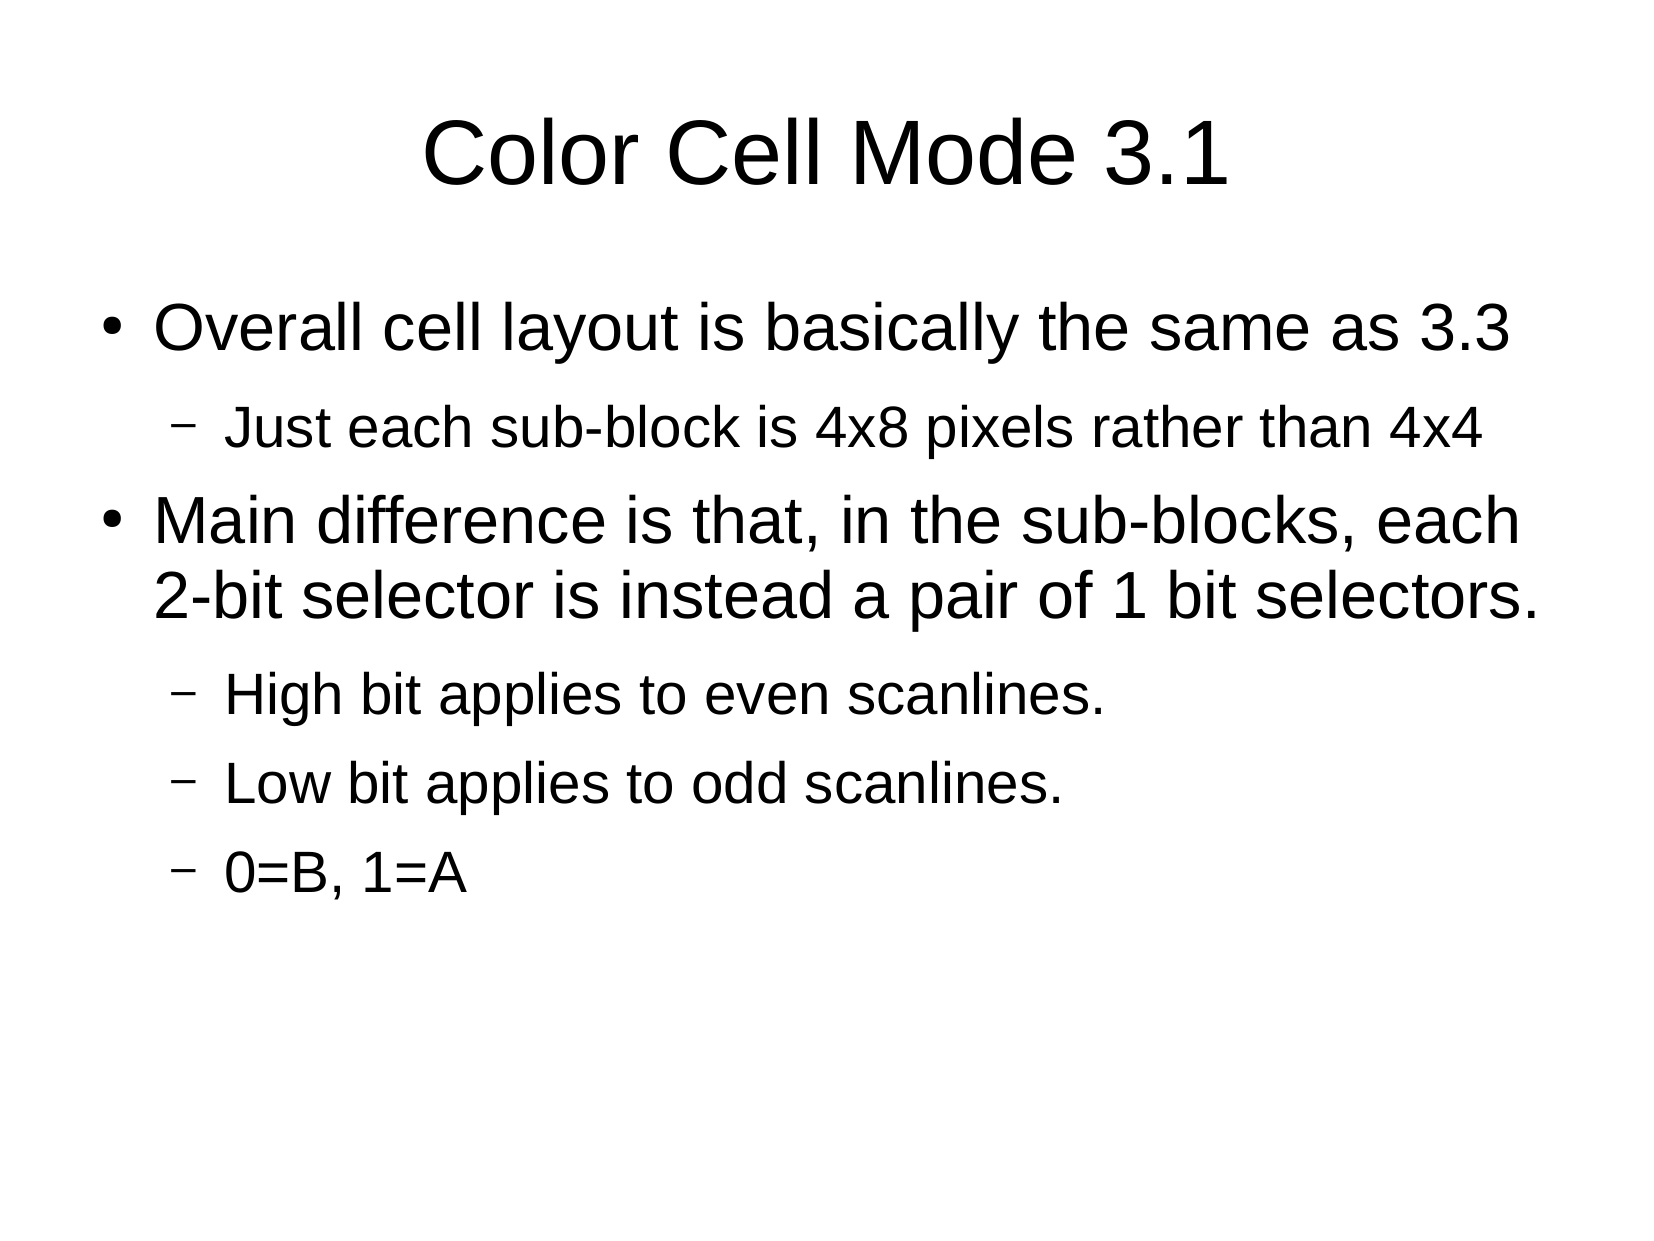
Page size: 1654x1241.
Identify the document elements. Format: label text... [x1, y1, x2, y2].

title Color Cell Mode 3.1 [82, 49, 1571, 257]
list Overall cell layout is basically the same as 3.3 Just each sub-block is 4x8 pixels rather than 4x4 Main difference is that, in the sub-blocks, each 2-bit selector is instead a pair of 1 bit selectors. High bit applies to even scanlines. Low bit applies to odd scanlines. 0=B, 1=A [82, 290, 1571, 1109]
